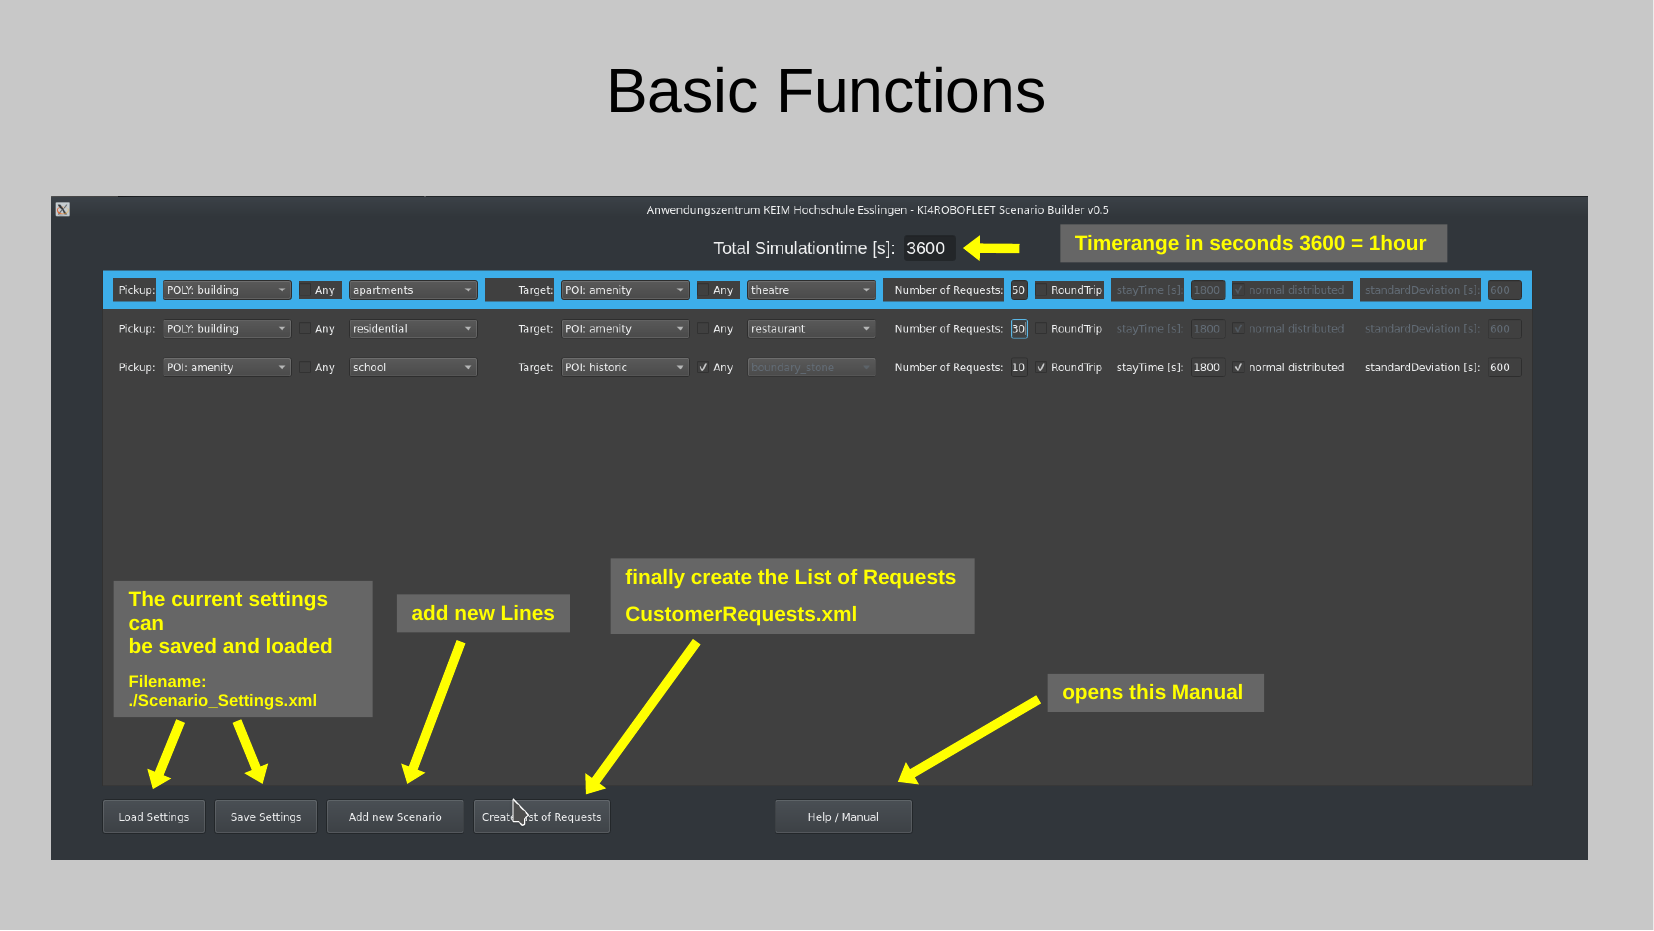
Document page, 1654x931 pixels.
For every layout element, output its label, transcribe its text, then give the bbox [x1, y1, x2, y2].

text_box Timerange in seconds 3600 = 1hour [1060, 224, 1448, 263]
picture [51, 196, 1588, 860]
text_box finally create the List of Requests CustomerRequests.xml [610, 558, 975, 634]
text_box opens this Manual [1047, 673, 1265, 712]
title Basic Functions [82, 37, 1571, 146]
text_box The current settings can be saved and loaded Filename: ./Scenario_Settings.xml [113, 580, 373, 718]
text_box add new Lines [396, 594, 570, 633]
